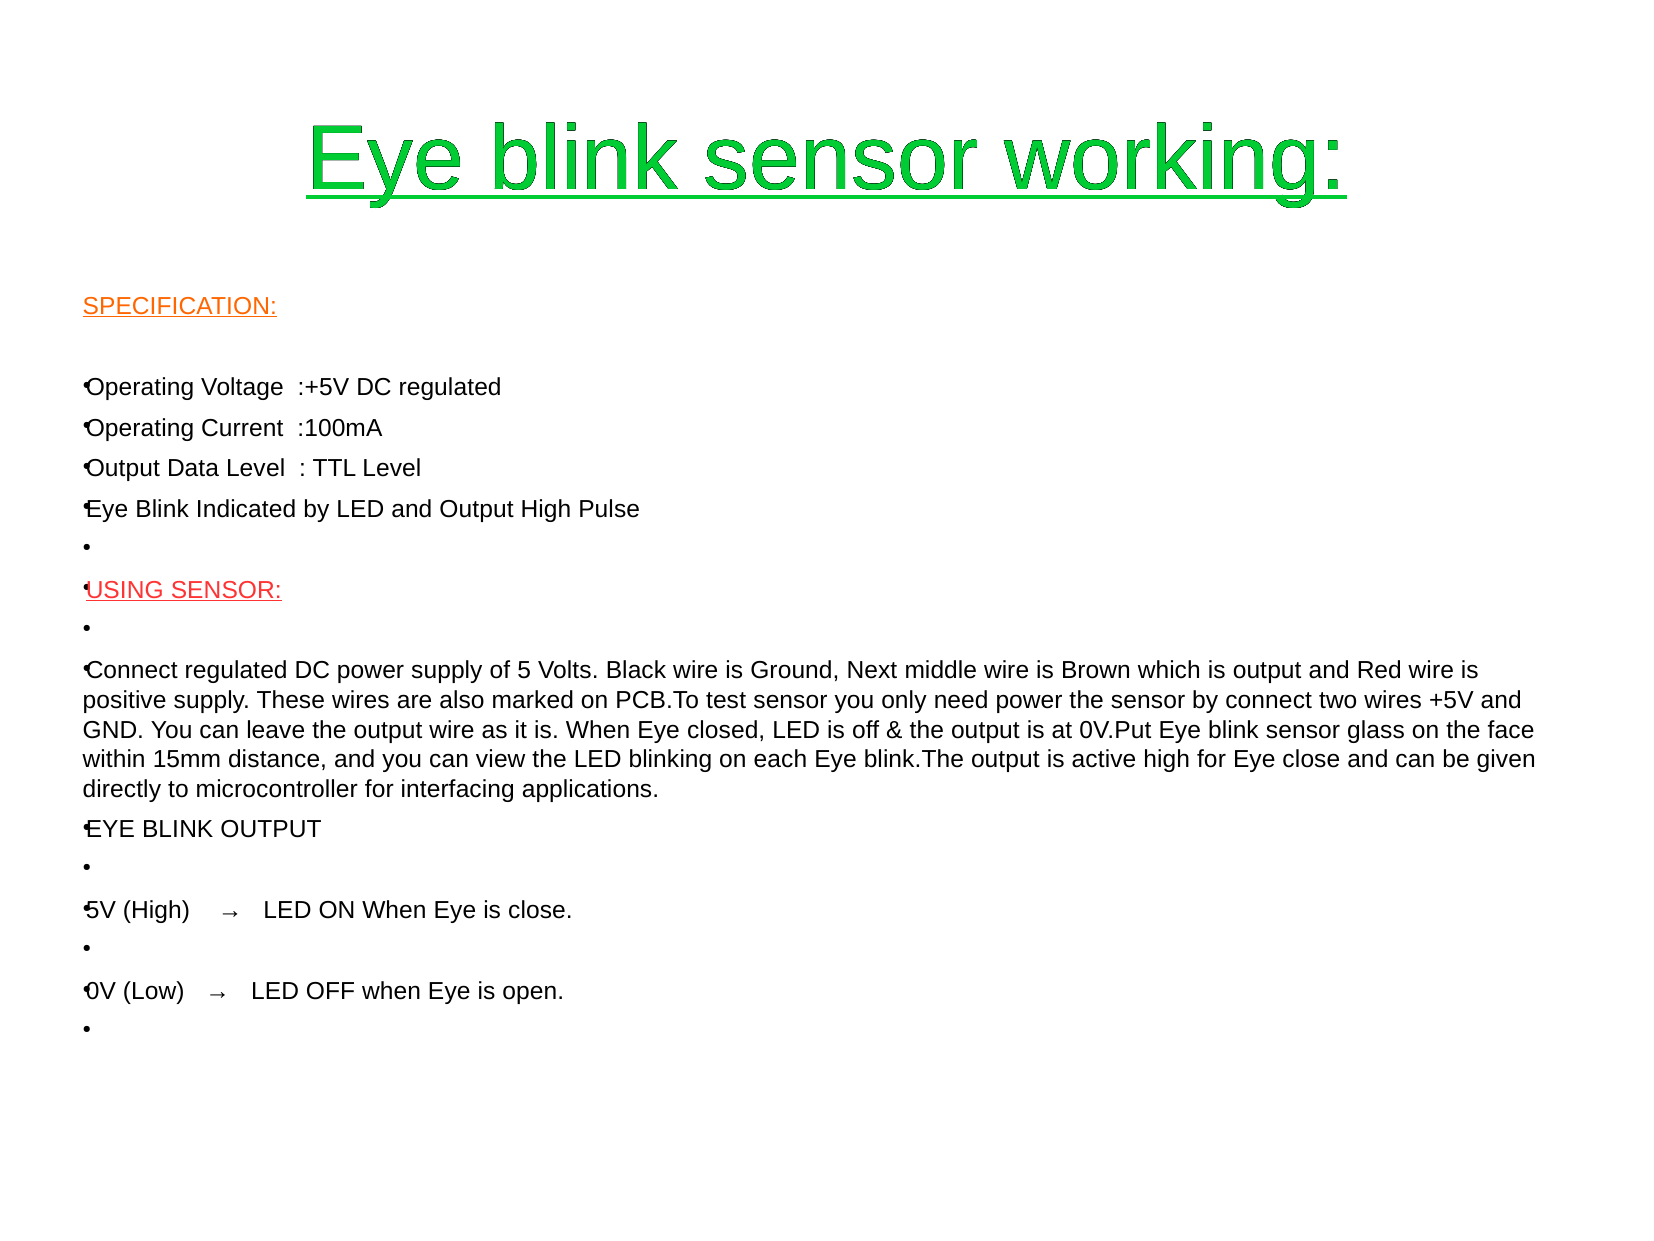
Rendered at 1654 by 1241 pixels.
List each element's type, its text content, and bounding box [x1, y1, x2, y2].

list SPECIFICATION: Operating Voltage :+5V DC regulated Operating Current :100mA Output Data Level : TTL Level Eye Blink Indicated by LED and Output High Pulse USING SENSOR: Connect regulated DC power supply of 5 Volts. Black wire is Ground, Next middle wire is Brown which is output and Red wire is positive supply. These wires are also marked on PCB.To test sensor you only need power the sensor by connect two wires +5V and GND. You can leave the output wire as it is. When Eye closed, LED is off & the output is at 0V.Put Eye blink sensor glass on the face within 15mm distance, and you can view the LED blinking on each Eye blink.The output is active high for Eye close and can be given directly to microcontroller for interfacing applications. EYE BLINK OUTPUT 5V (High) → LED ON When Eye is close. 0V (Low) → LED OFF when Eye is open. [82, 290, 1571, 1010]
title Eye blink sensor working: [82, 49, 1571, 257]
